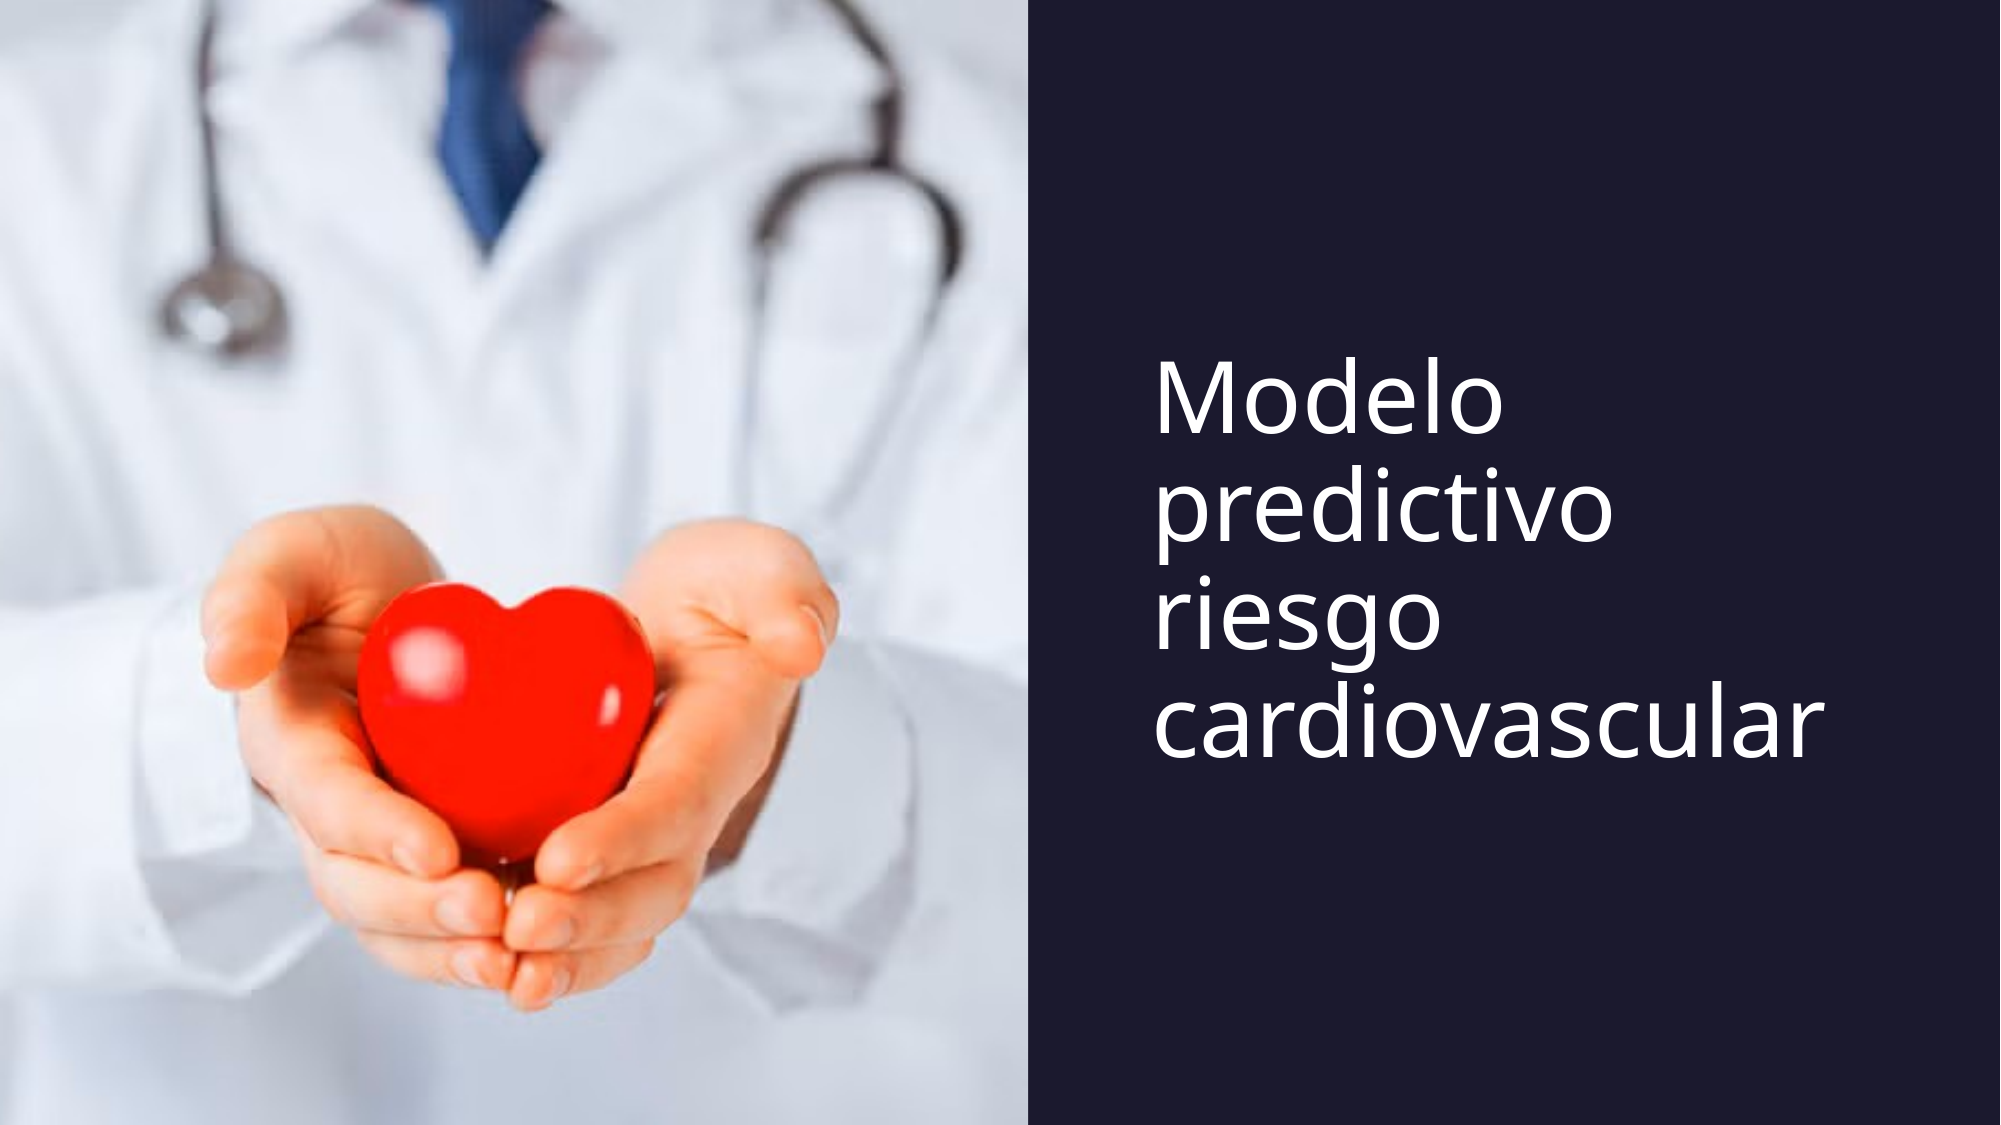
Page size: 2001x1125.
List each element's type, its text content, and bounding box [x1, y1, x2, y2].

title Modelo predictivo riesgo cardiovascular [1151, 108, 1910, 1018]
picture [0, 0, 1029, 1125]
